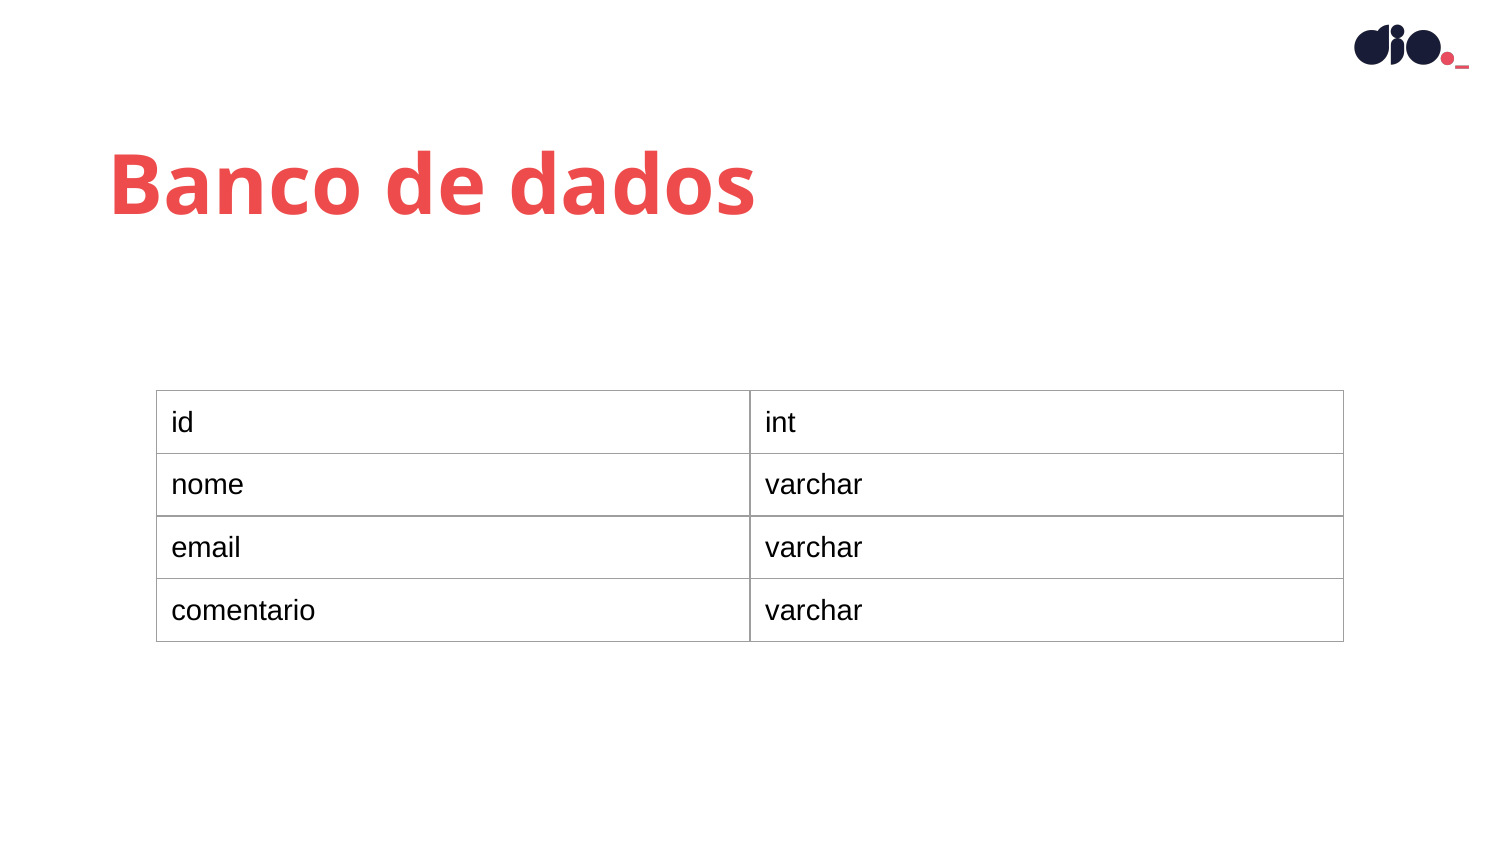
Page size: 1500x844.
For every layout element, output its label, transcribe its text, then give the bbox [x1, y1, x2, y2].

table_cell varchar [751, 579, 1343, 641]
table_header id [157, 391, 749, 453]
table_header int [751, 391, 1343, 453]
table_cell email [157, 517, 749, 578]
picture [1339, 15, 1479, 78]
table_cell varchar [751, 454, 1343, 515]
text_box Banco de dados [92, 104, 1309, 243]
table_cell comentario [157, 579, 749, 641]
table_cell varchar [751, 517, 1343, 578]
table_cell nome [157, 454, 749, 515]
